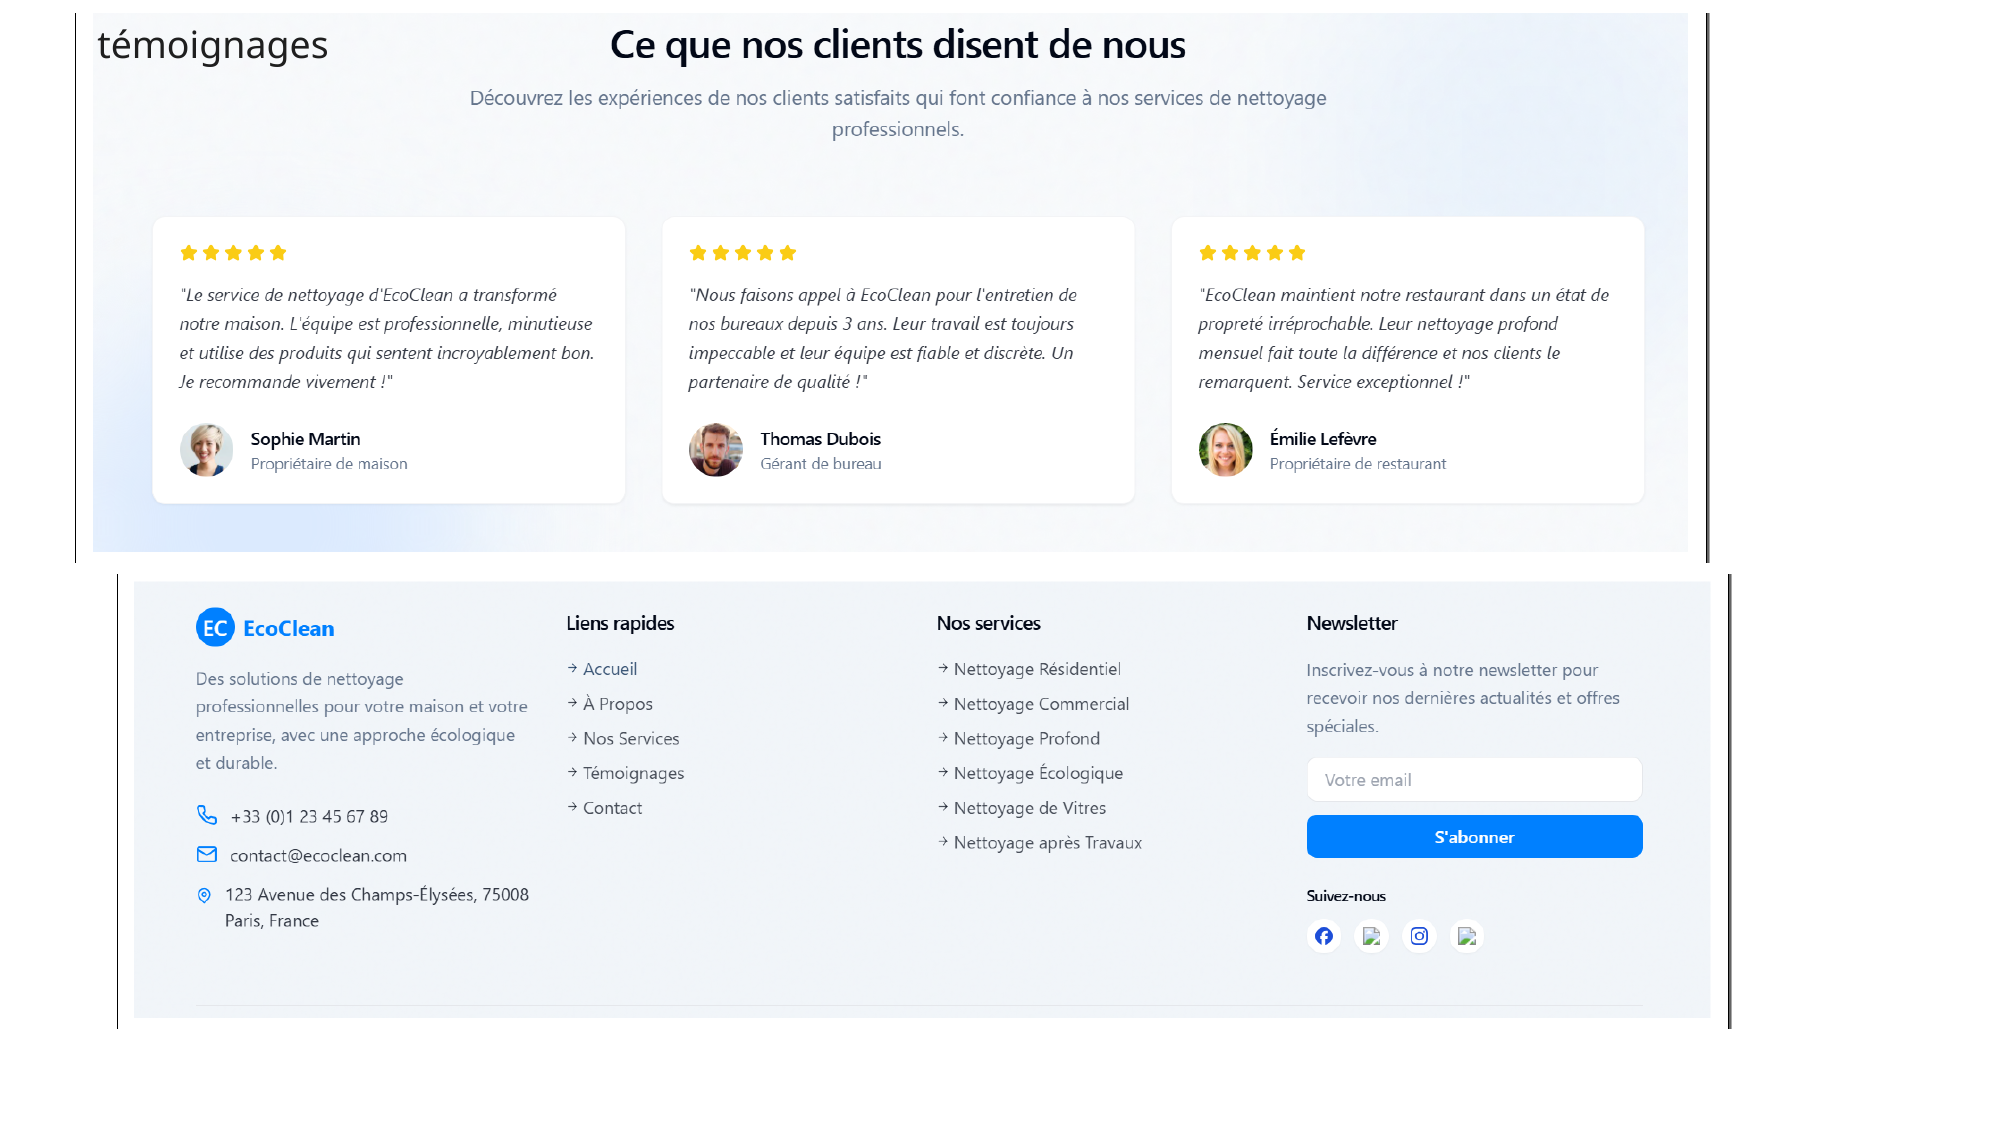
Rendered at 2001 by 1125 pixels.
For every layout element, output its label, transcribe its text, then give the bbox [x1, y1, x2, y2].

picture [39, 13, 1741, 563]
picture [82, 574, 1762, 1029]
text_box témoignages [82, 13, 1083, 74]
